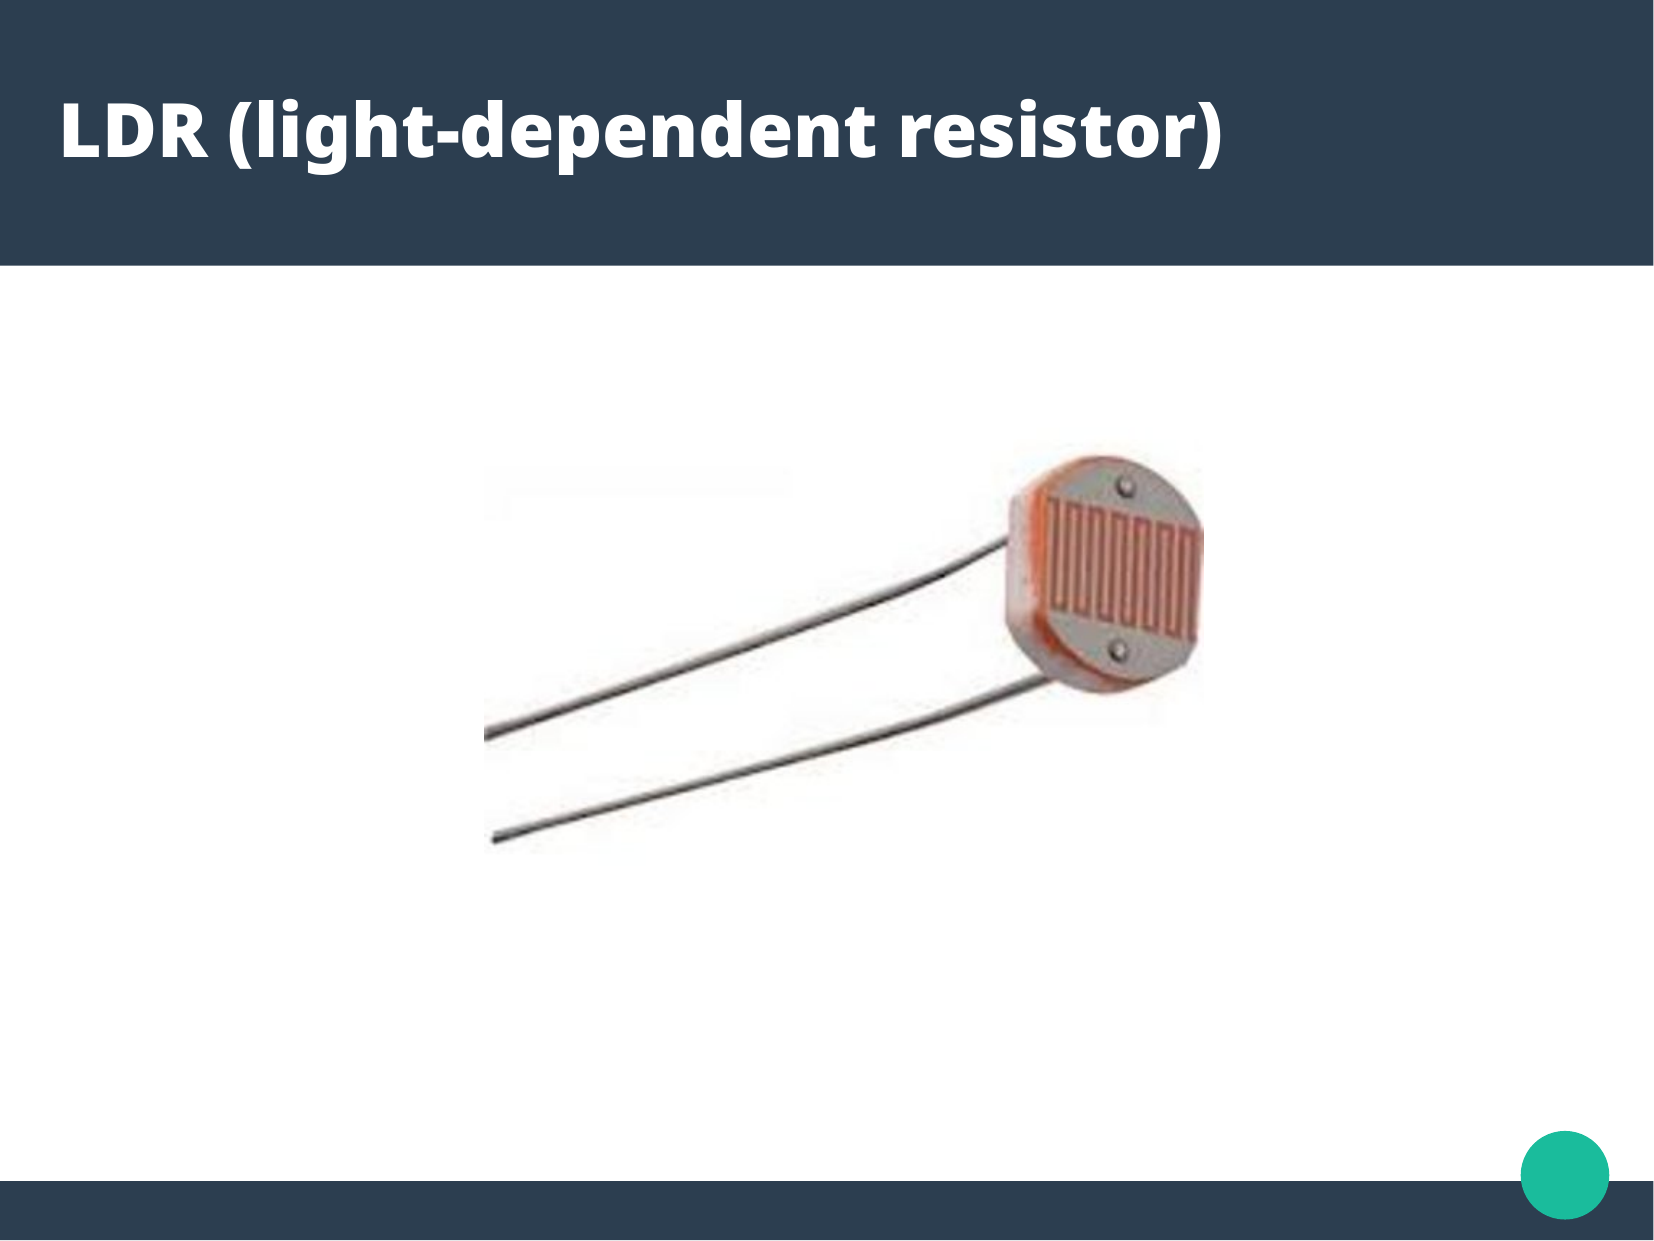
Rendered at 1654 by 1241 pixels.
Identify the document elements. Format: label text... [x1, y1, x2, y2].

picture [484, 290, 1204, 1010]
title LDR (light-dependent resistor) [59, 49, 1595, 207]
